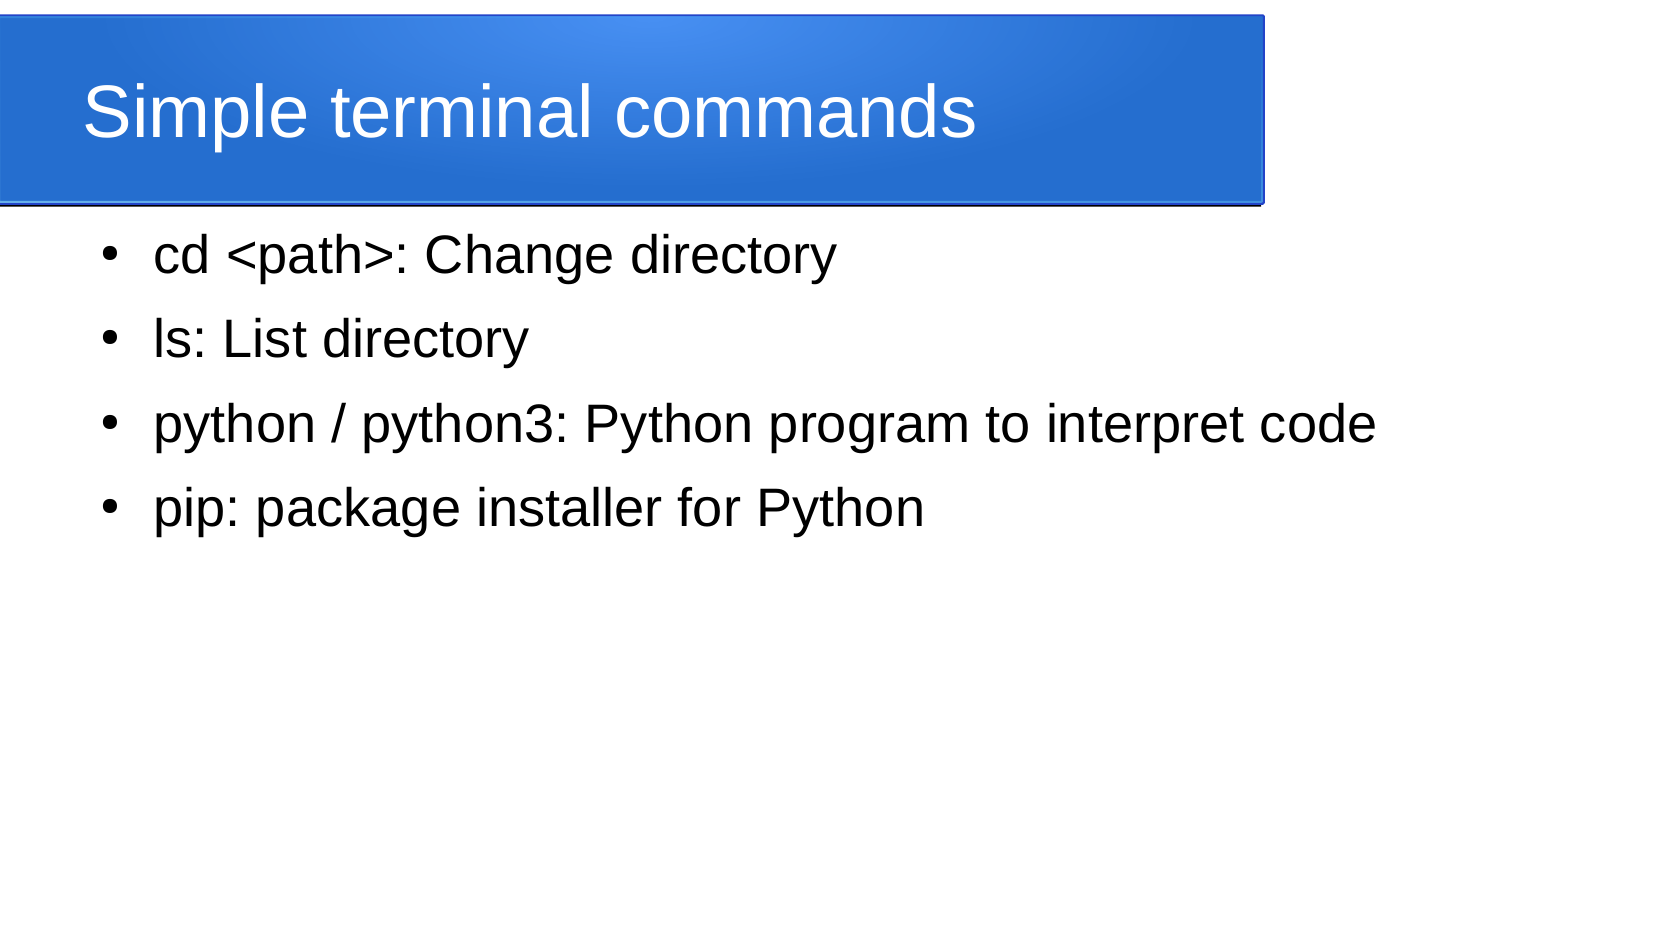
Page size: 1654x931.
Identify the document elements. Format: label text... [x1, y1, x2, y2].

title Simple terminal commands [82, 35, 1235, 189]
list cd <path>: Change directory ls: List directory python / python3: Python program to interpret code pip: package installer for Python [82, 224, 1571, 764]
